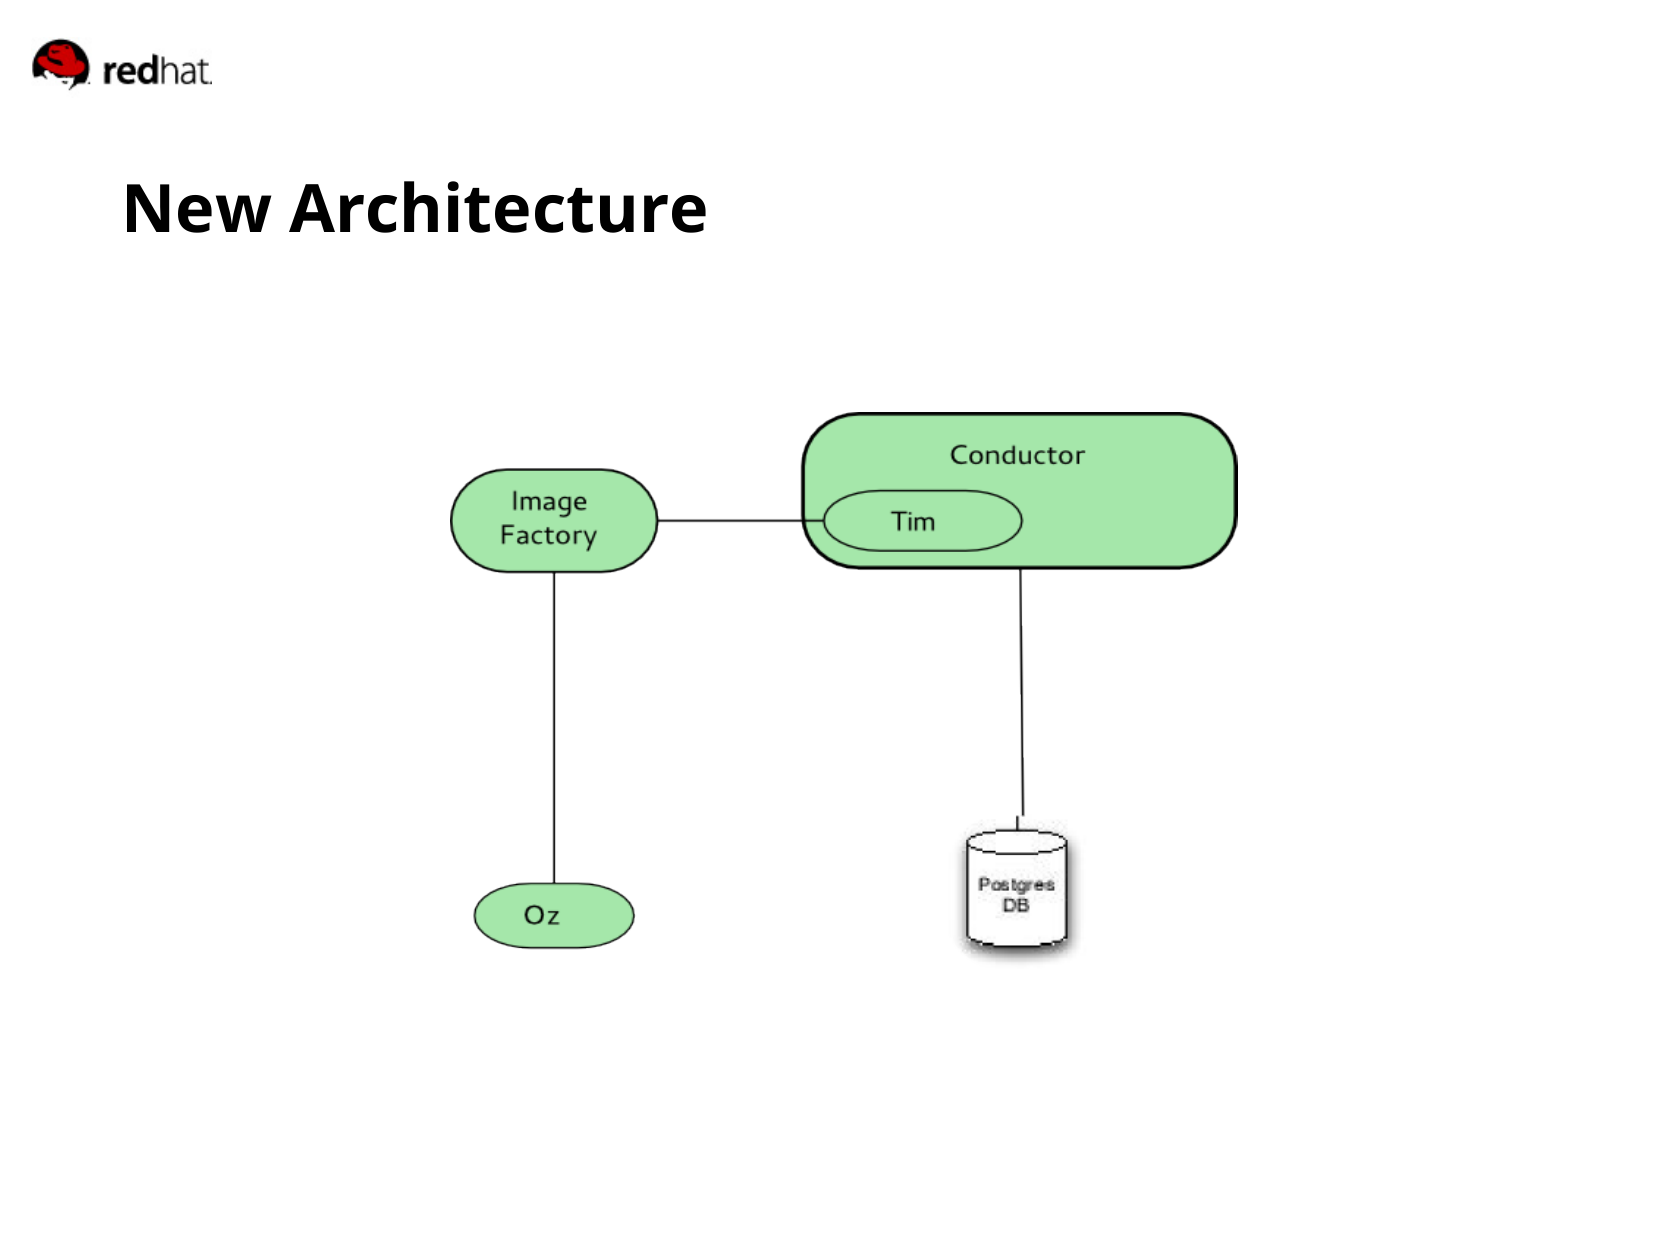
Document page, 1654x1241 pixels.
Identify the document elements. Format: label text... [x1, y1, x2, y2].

picture [450, 412, 1238, 969]
title New Architecture [121, 102, 1534, 310]
picture [31, 37, 212, 98]
